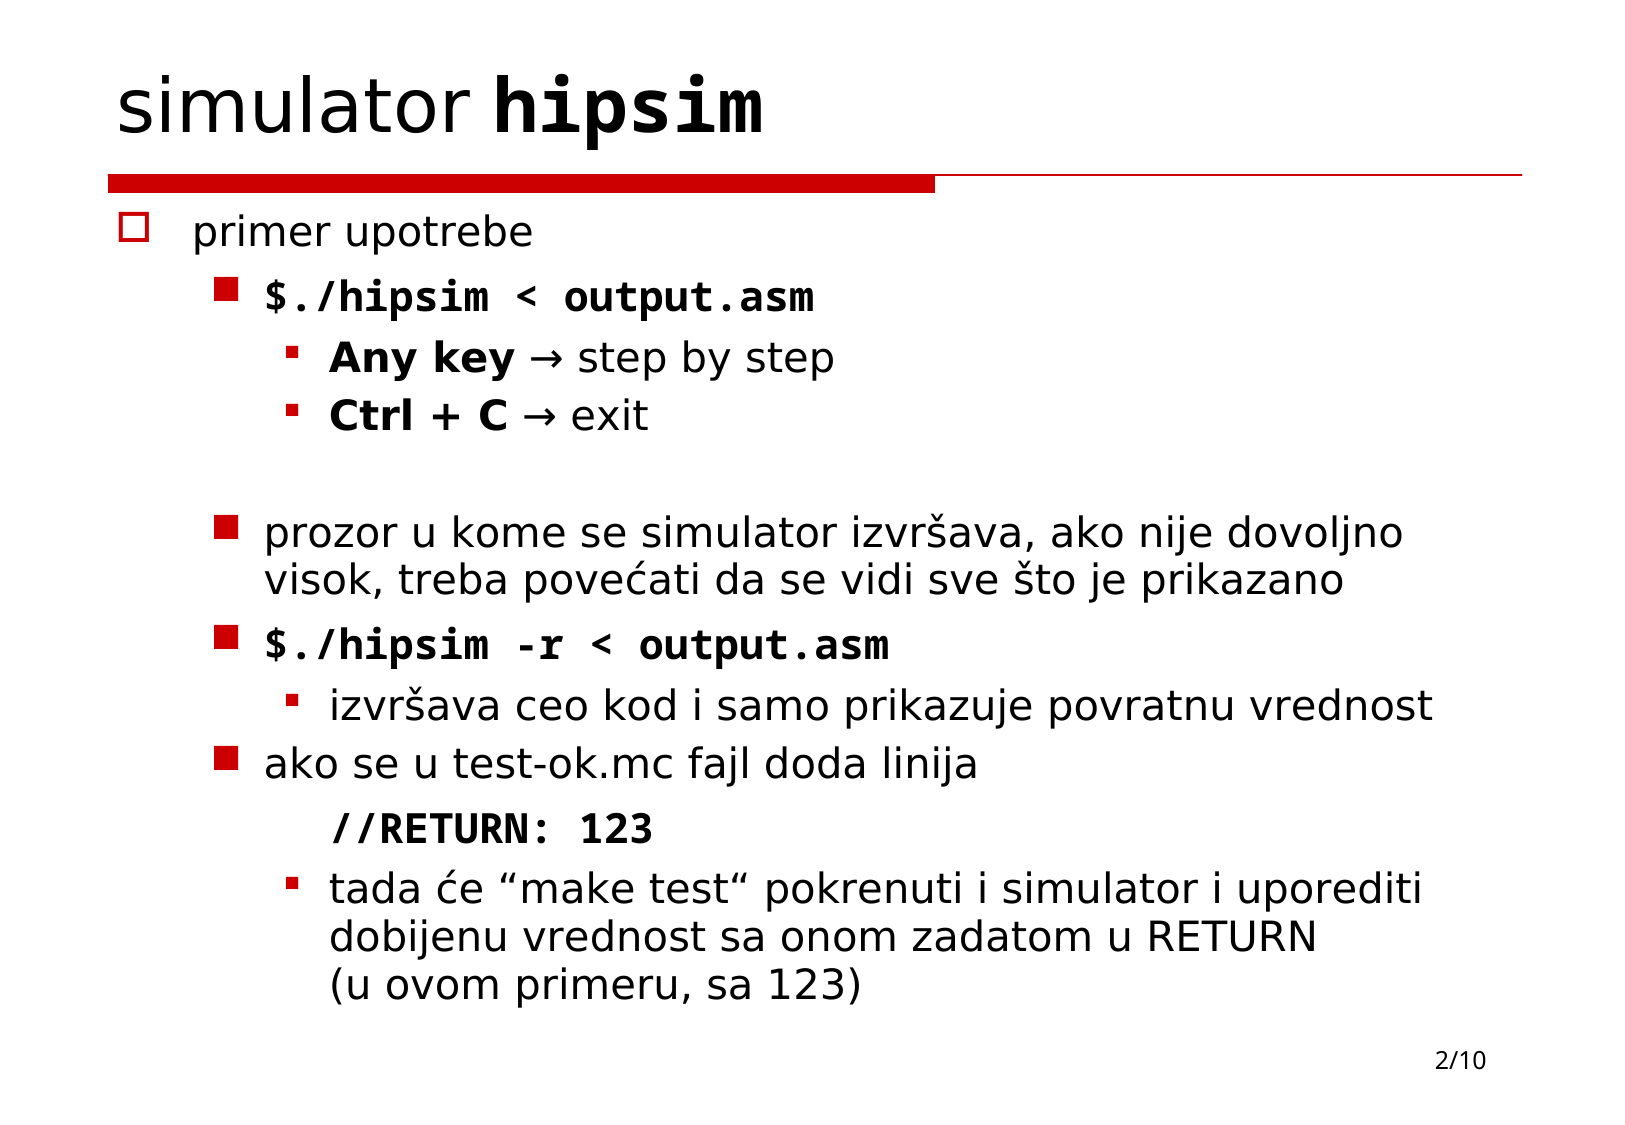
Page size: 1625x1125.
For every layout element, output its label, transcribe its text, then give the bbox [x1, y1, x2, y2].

list primer upotrebe $./hipsim < output.asm Any key → step by step Ctrl + C → exit prozor u kome se simulator izvršava, ako nije dovoljno visok, treba povećati da se vidi sve što je prikazano $./hipsim -r < output.asm izvršava ceo kod i samo prikazuje povratnu vrednost ako se u test-ok.mc fajl doda linija //RETURN: 123 tada će “make test“ pokrenuti i simulator i uporediti dobijenu vrednost sa onom zadatom u RETURN (u ovom primeru, sa 123) [100, 200, 1522, 1037]
title simulator hipsim [101, 49, 1523, 162]
